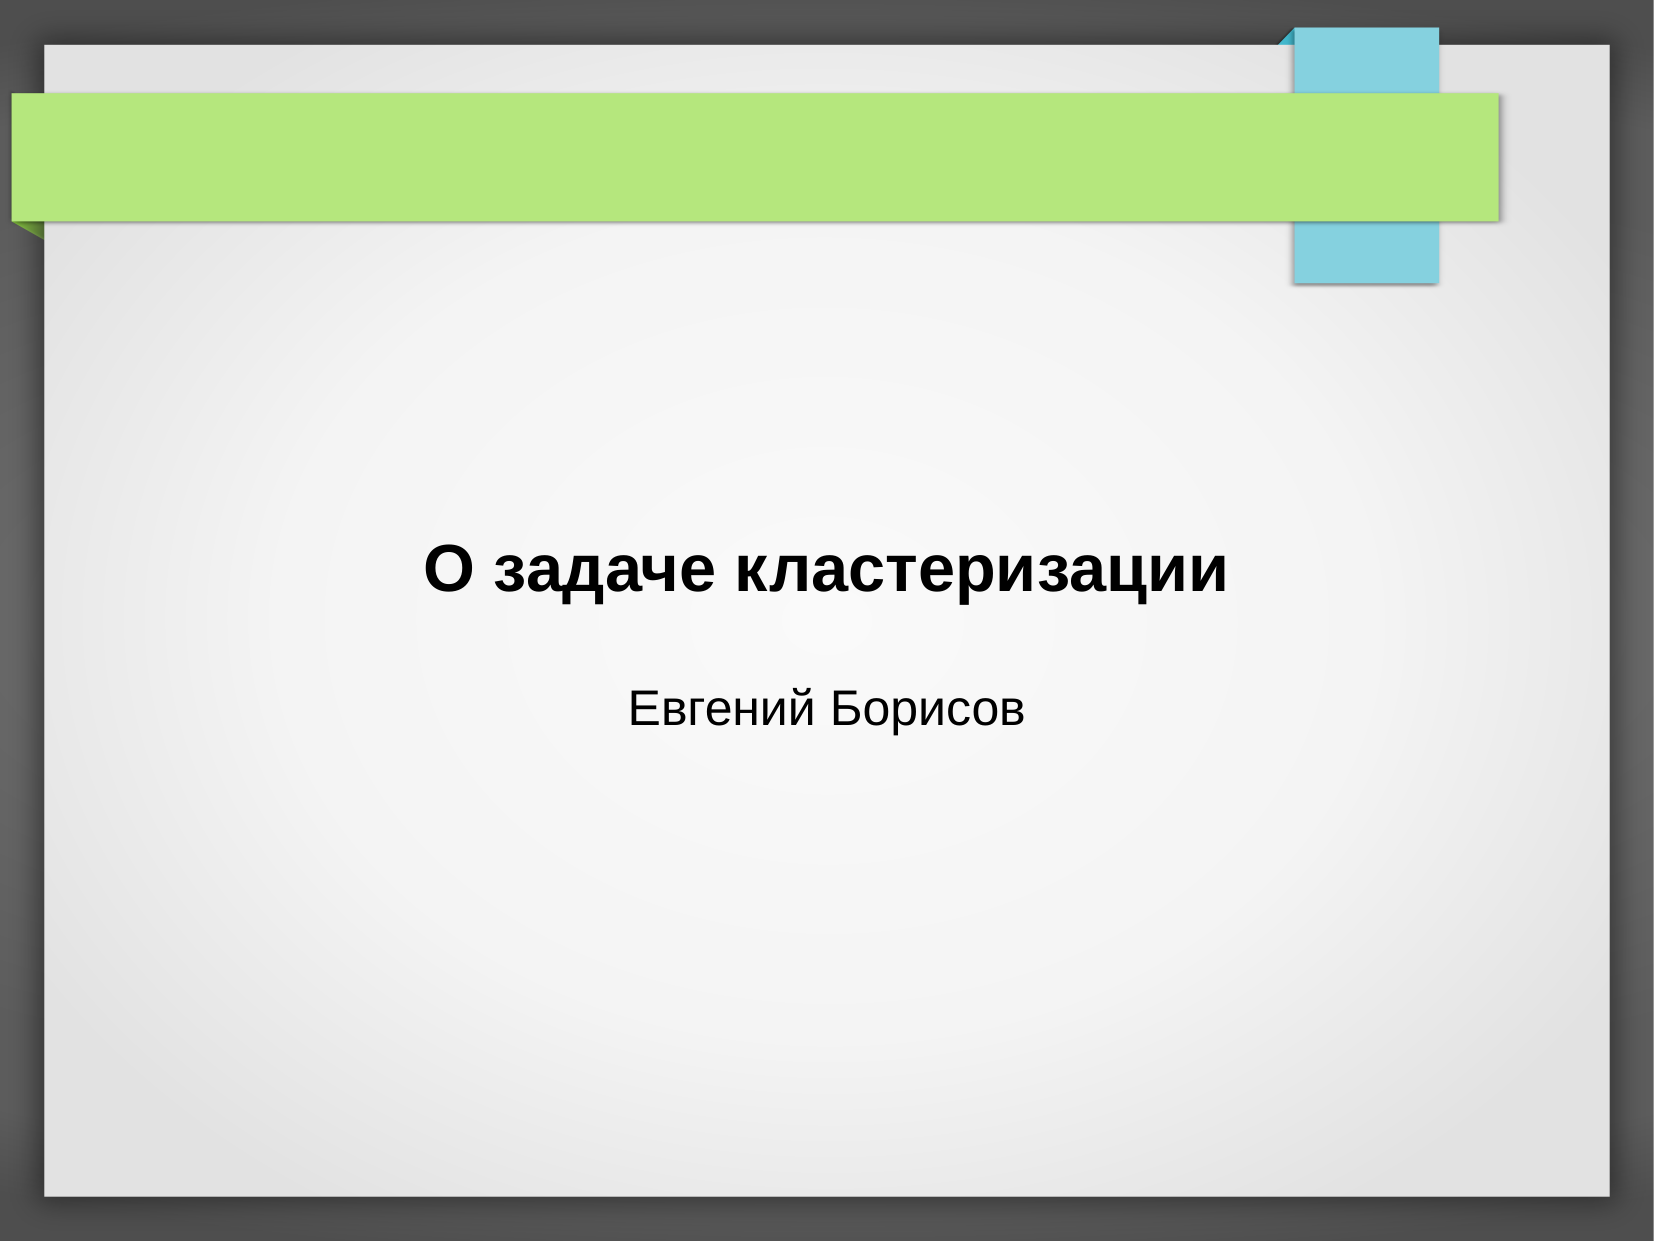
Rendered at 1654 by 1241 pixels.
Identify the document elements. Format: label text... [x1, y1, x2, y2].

subtitle О задаче кластеризации Евгений Борисов [82, 290, 1571, 1010]
picture [0, 0, 1654, 1241]
